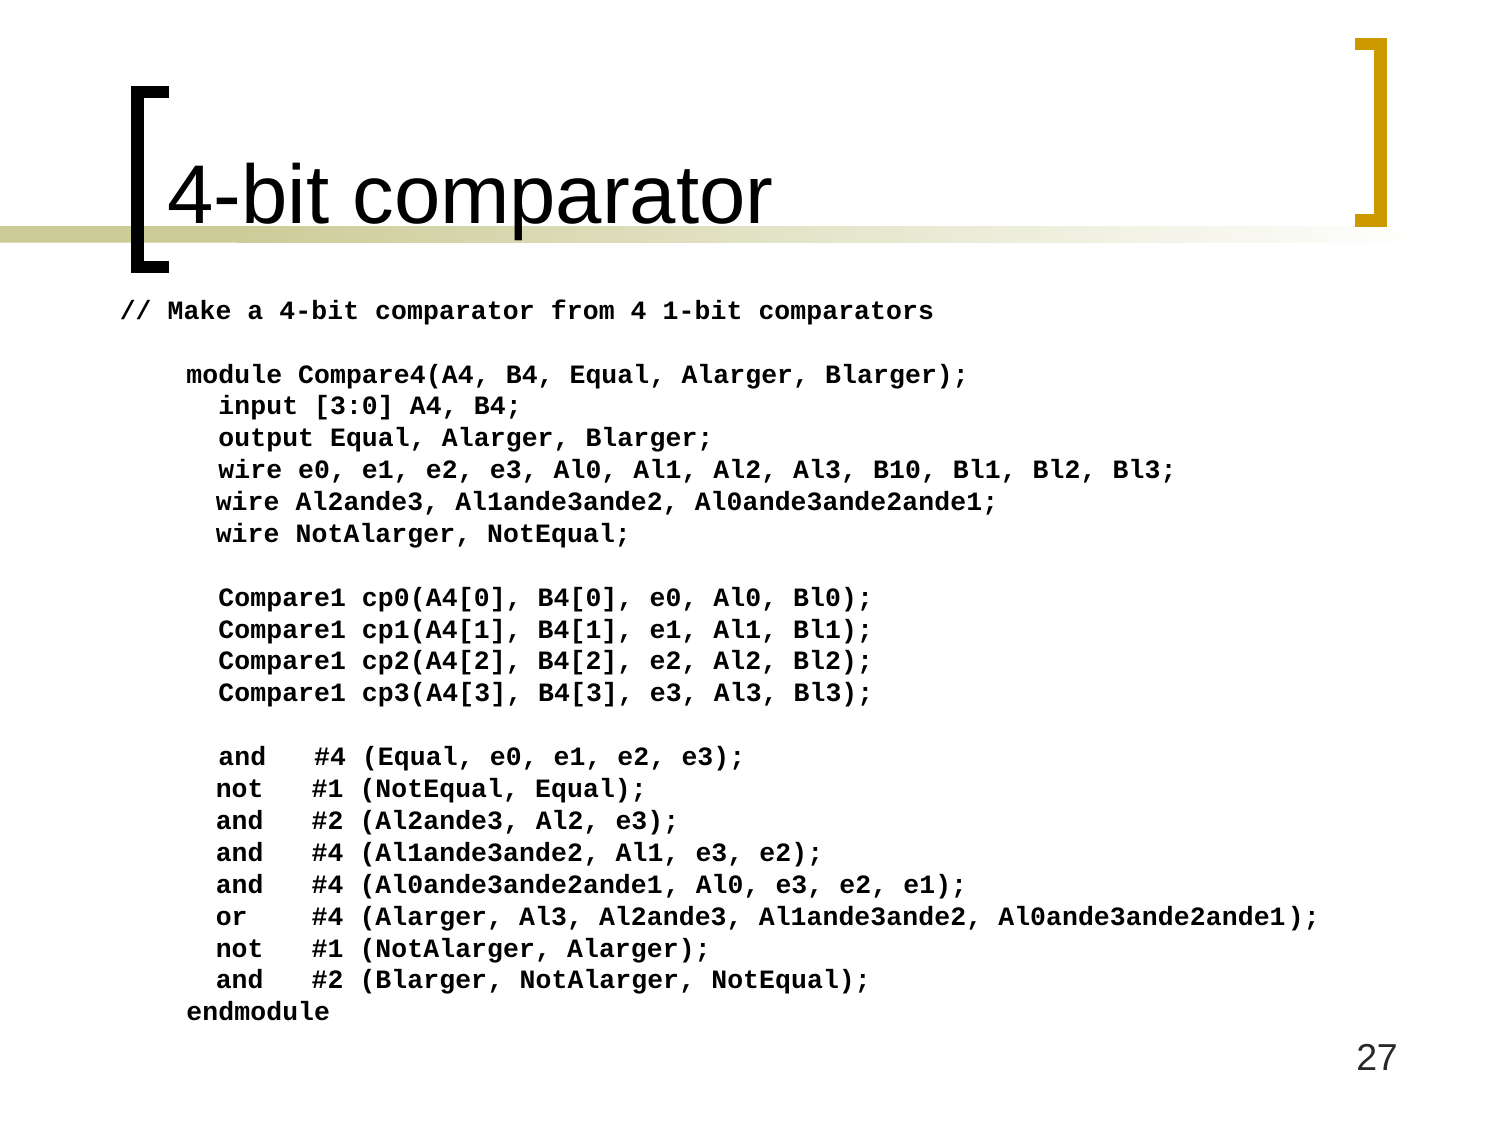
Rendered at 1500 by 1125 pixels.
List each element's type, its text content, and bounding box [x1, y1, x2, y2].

title 4-bit comparator [152, 15, 1328, 248]
list // Make a 4-bit comparator from 4 1-bit comparators module Compare4(A4, B4, Equal, Alarger, Blarger); input [3:0] A4, B4; output Equal, Alarger, Blarger; wire e0, e1, e2, e3, Al0, Al1, Al2, Al3, B10, Bl1, Bl2, Bl3; wire Al2ande3, Al1ande3ande2, Al0ande3ande2ande1; wire NotAlarger, NotEqual; Compare1 cp0(A4[0], B4[0], e0, Al0, Bl0); Compare1 cp1(A4[1], B4[1], e1, Al1, Bl1); Compare1 cp2(A4[2], B4[2], e2, Al2, Bl2); Compare1 cp3(A4[3], B4[3], e3, Al3, Bl3); and #4 (Equal, e0, e1, e2, e3); not #1 (NotEqual, Equal); and #2 (Al2ande3, Al2, e3); and #4 (Al1ande3ande2, Al1, e3, e2); and #4 (Al0ande3ande2ande1, Al0, e3, e2, e1); or #4 (Alarger, Al3, Al2ande3, Al1ande3ande2, Al0ande3ande2ande1); not #1 (NotAlarger, Alarger); and #2 (Blarger, NotAlarger, NotEqual); endmodule [105, 285, 1413, 1036]
